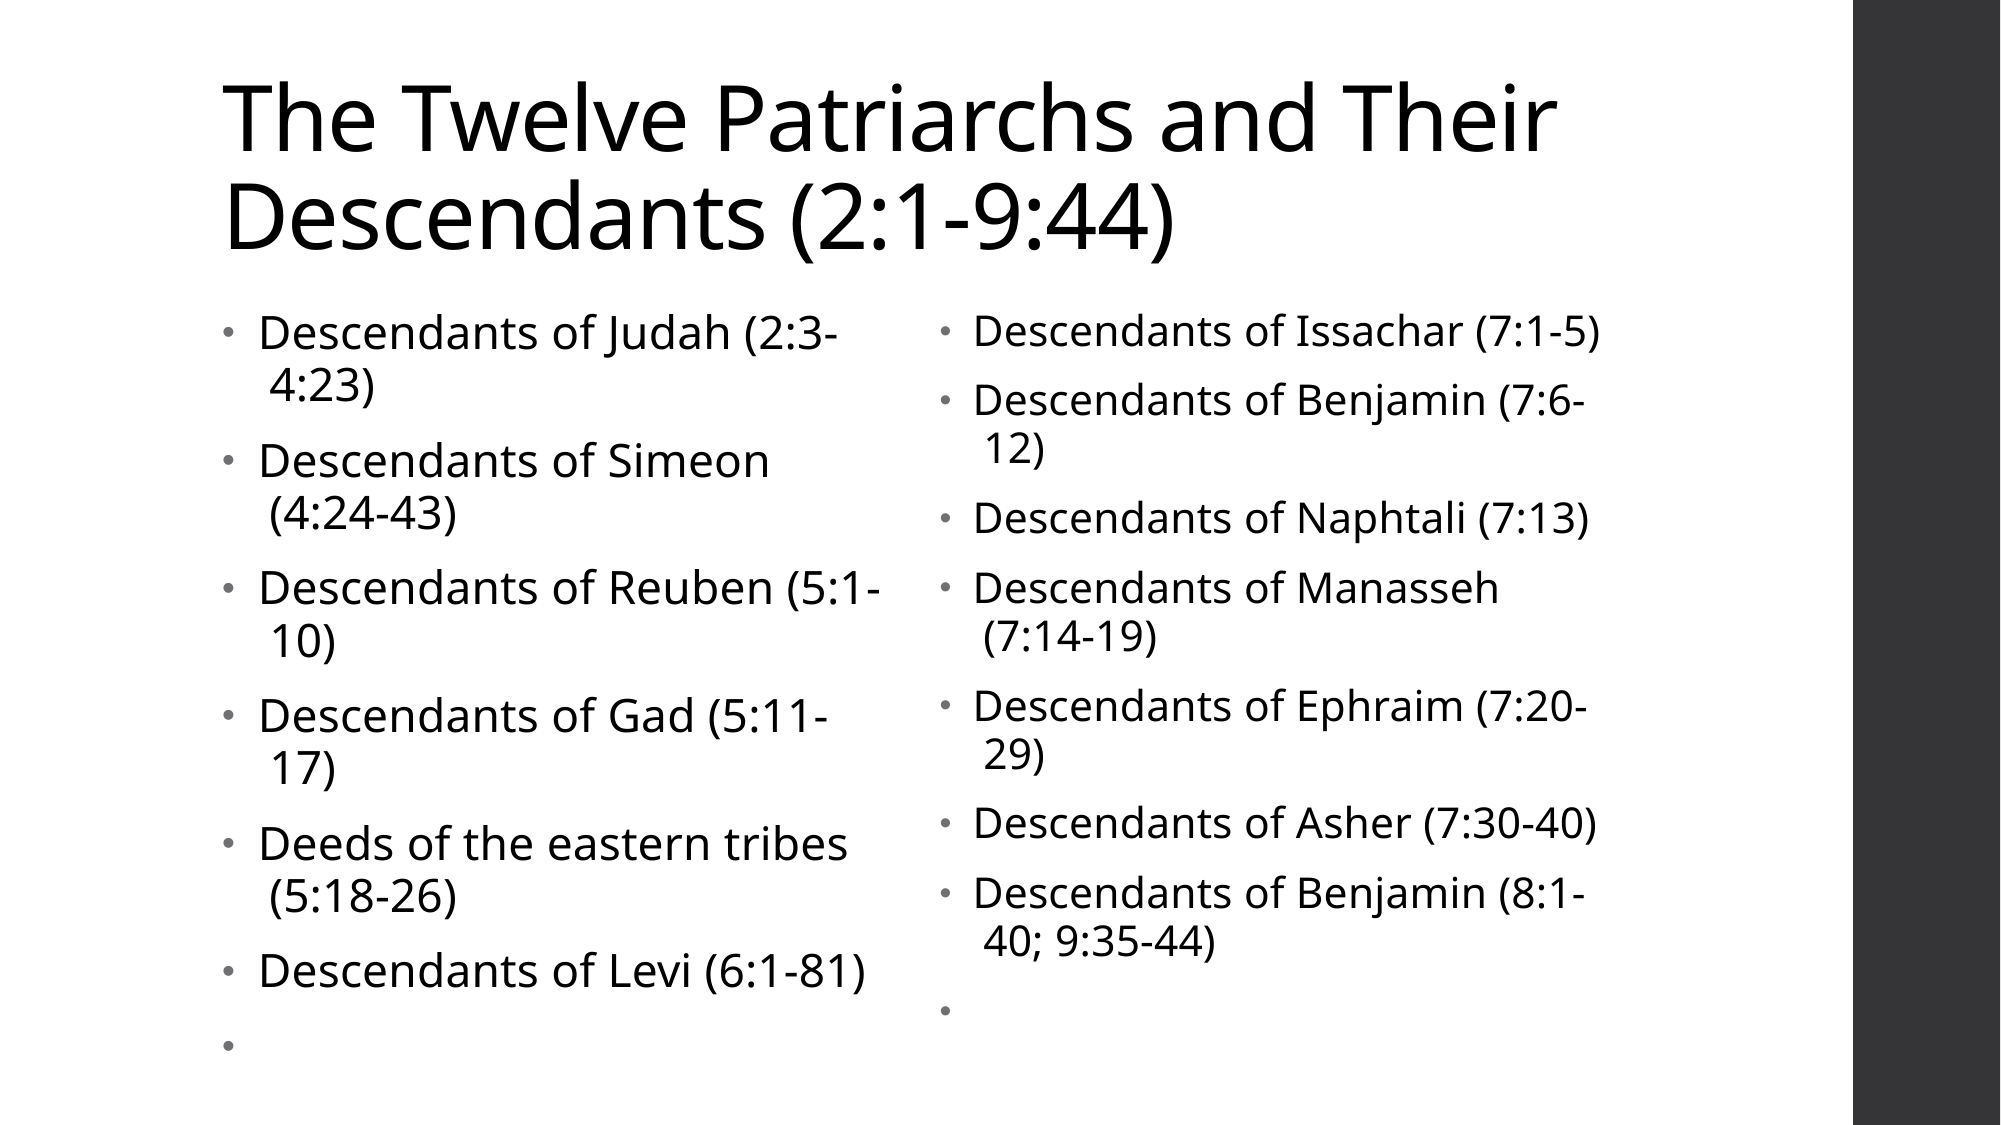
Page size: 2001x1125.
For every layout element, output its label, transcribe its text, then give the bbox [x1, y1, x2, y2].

list Descendants of Judah (2:3-4:23) Descendants of Simeon (4:24-43) Descendants of Reuben (5:1-10) Descendants of Gad (5:11-17) Deeds of the eastern tribes (5:18-26) Descendants of Levi (6:1-81) [207, 299, 900, 1014]
title The Twelve Patriarchs and Their Descendants (2:1-9:44) [206, 60, 1797, 278]
list Descendants of Issachar (7:1-5) Descendants of Benjamin (7:6-12) Descendants of Naphtali (7:13) Descendants of Manasseh (7:14-19) Descendants of Ephraim (7:20-29) Descendants of Asher (7:30-40) Descendants of Benjamin (8:1-40; 9:35-44) [924, 299, 1617, 1014]
